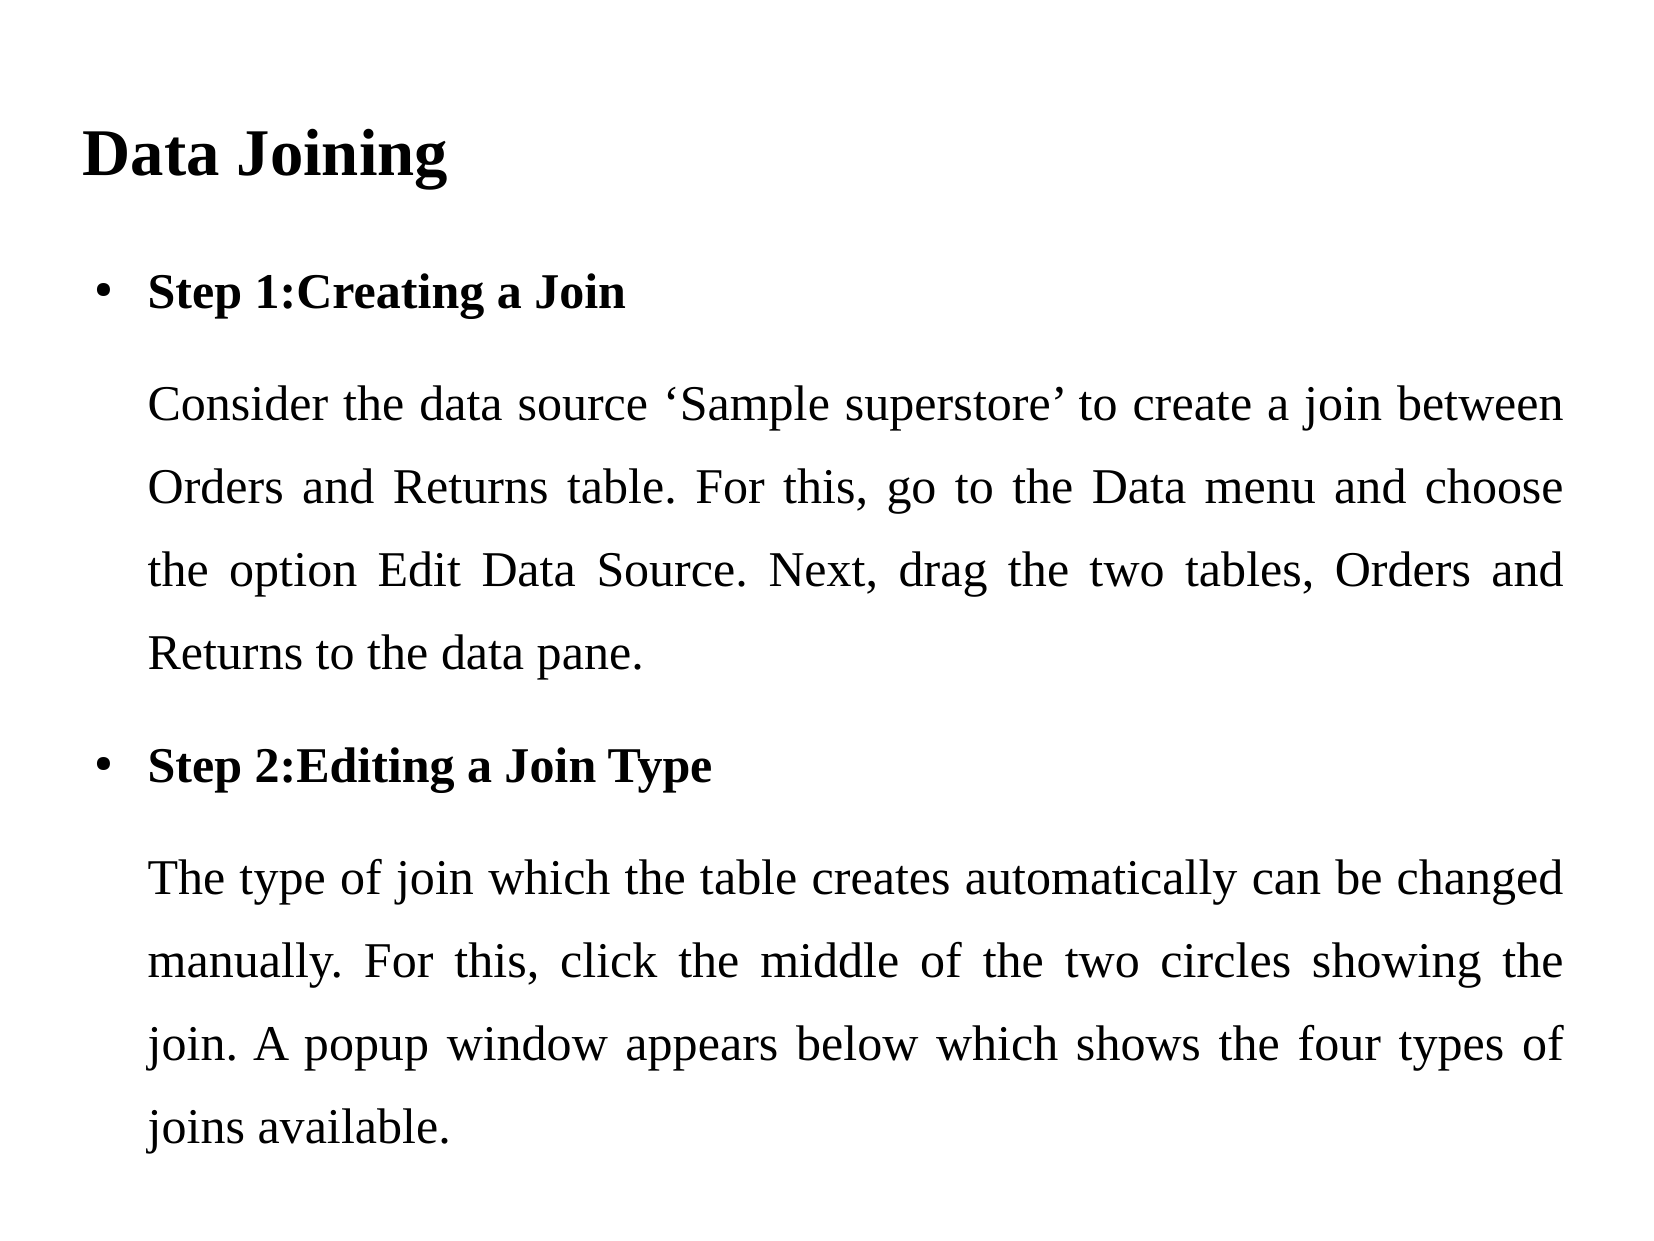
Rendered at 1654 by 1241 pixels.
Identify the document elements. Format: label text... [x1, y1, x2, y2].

list Step 1:Creating a Join Consider the data source ‘Sample superstore’ to create a join between Orders and Returns table. For this, go to the Data menu and choose the option Edit Data Source. Next, drag the two tables, Orders and Returns to the data pane. Step 2:Editing a Join Type The type of join which the table creates automatically can be changed manually. For this, click the middle of the two circles showing the join. A popup window appears below which shows the four types of joins available. [76, 236, 1565, 1127]
title Data Joining [82, 49, 1571, 257]
